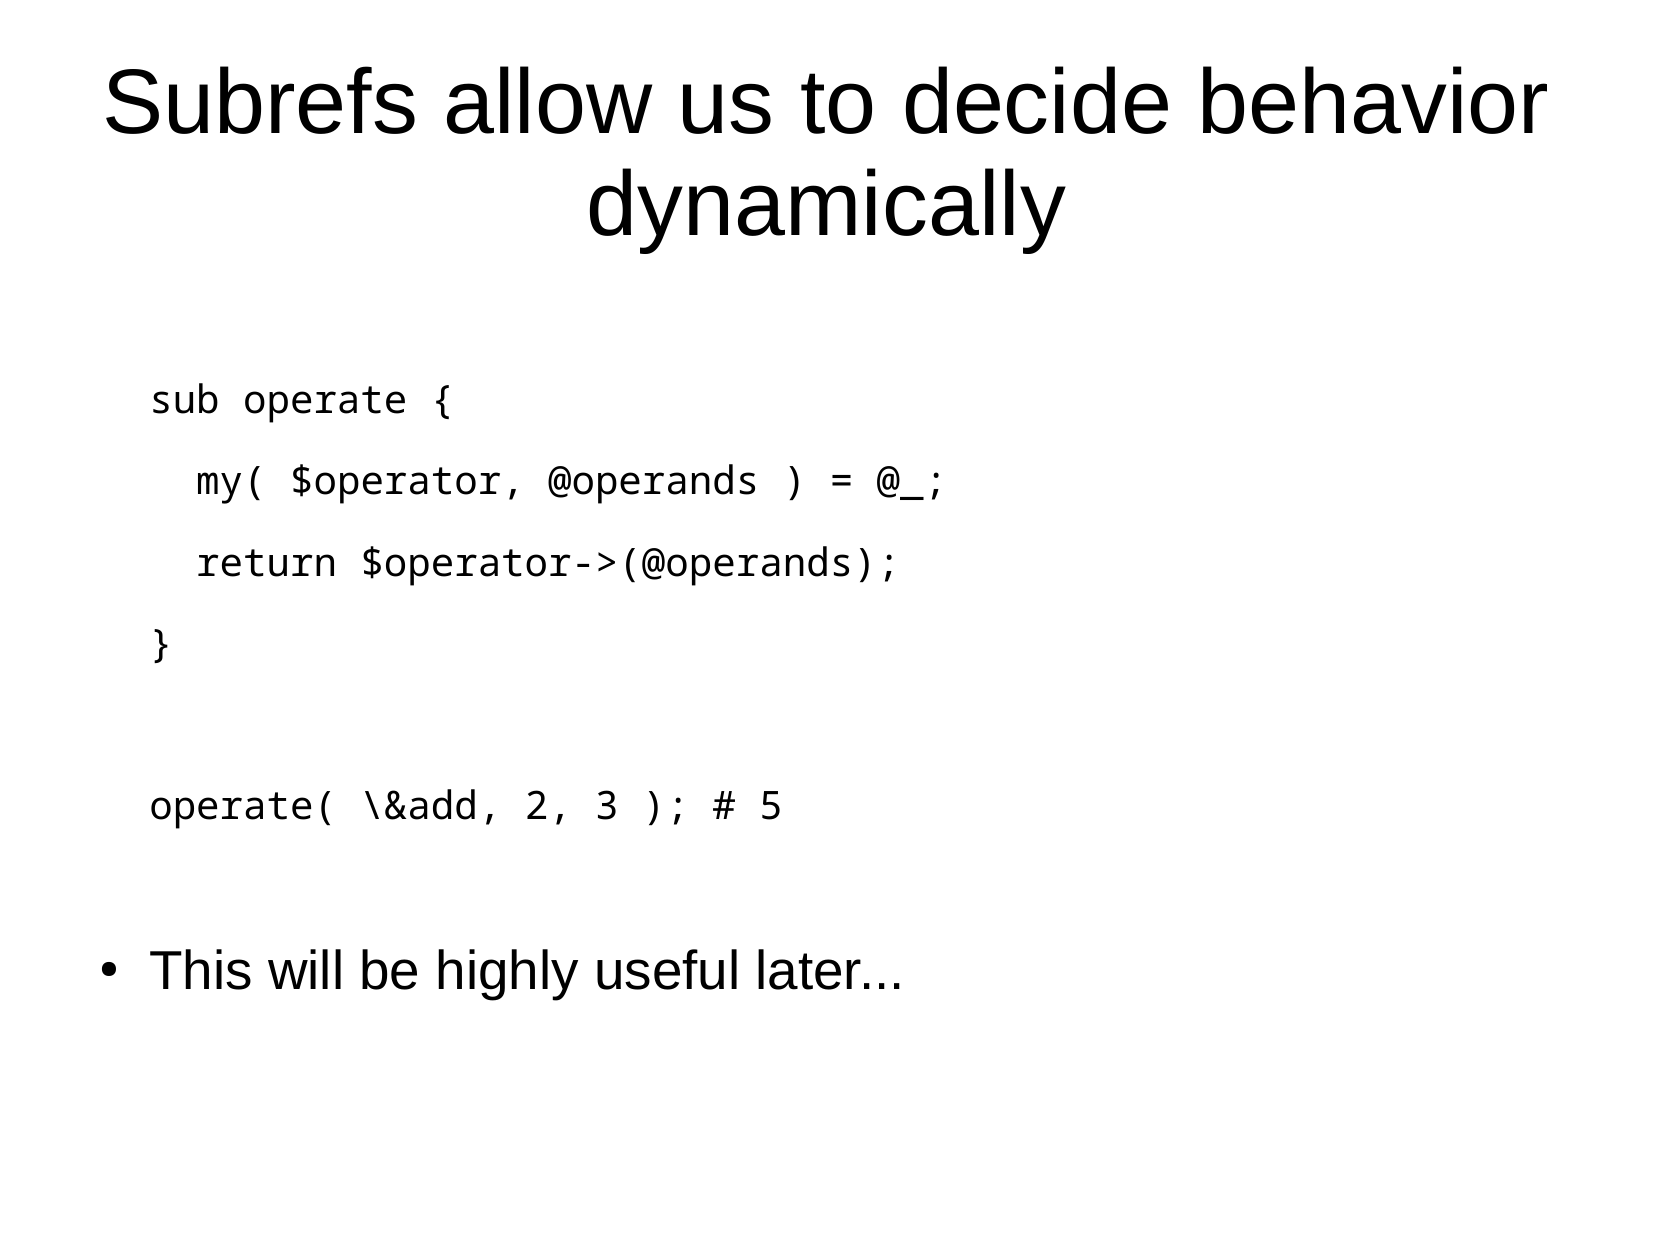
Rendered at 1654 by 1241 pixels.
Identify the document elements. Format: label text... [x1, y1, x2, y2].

title Subrefs allow us to decide behavior dynamically [82, 49, 1571, 257]
list sub operate { my( $operator, @operands ) = @_; return $operator->(@operands); } operate( \&add, 2, 3 ); # 5 This will be highly useful later... [82, 290, 1571, 1010]
